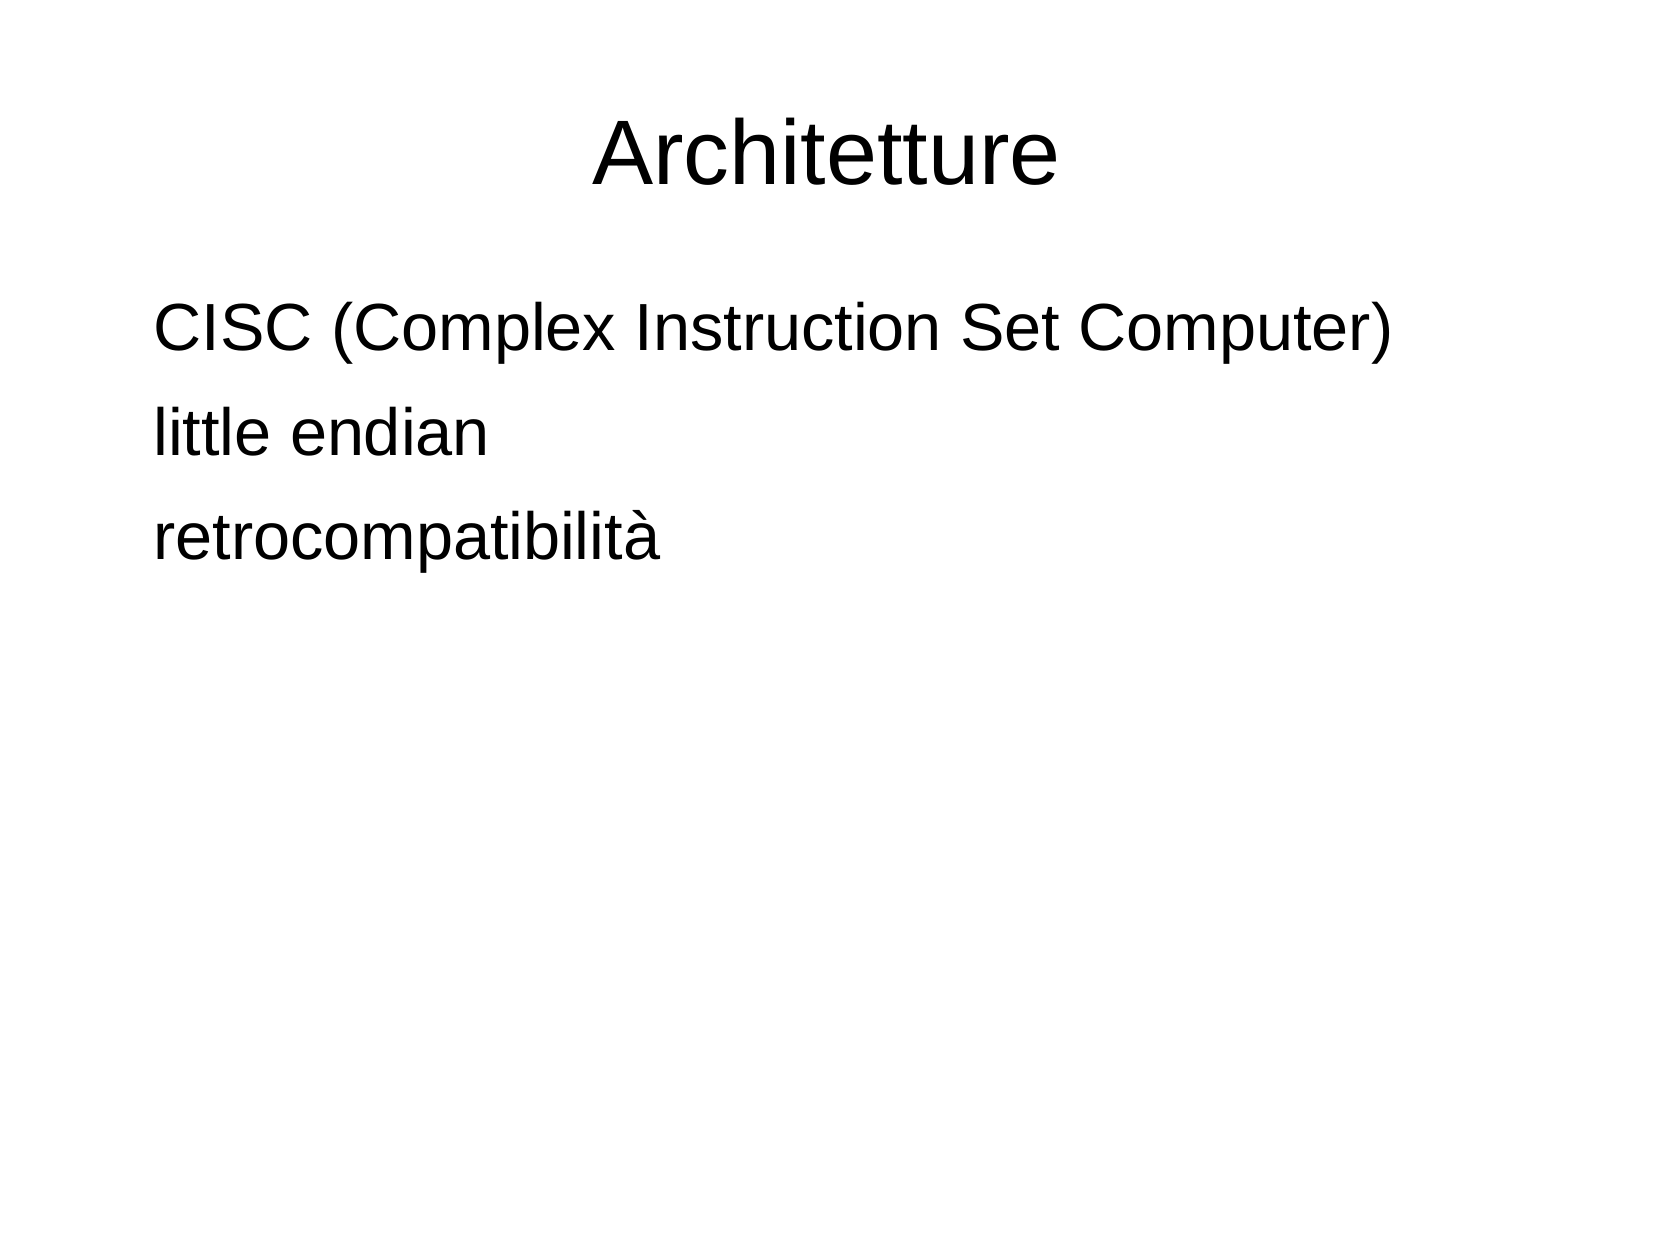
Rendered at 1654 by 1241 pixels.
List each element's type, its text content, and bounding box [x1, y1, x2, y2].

list CISC (Complex Instruction Set Computer) little endian retrocompatibilità [82, 290, 1571, 1010]
title Architetture [82, 49, 1571, 257]
